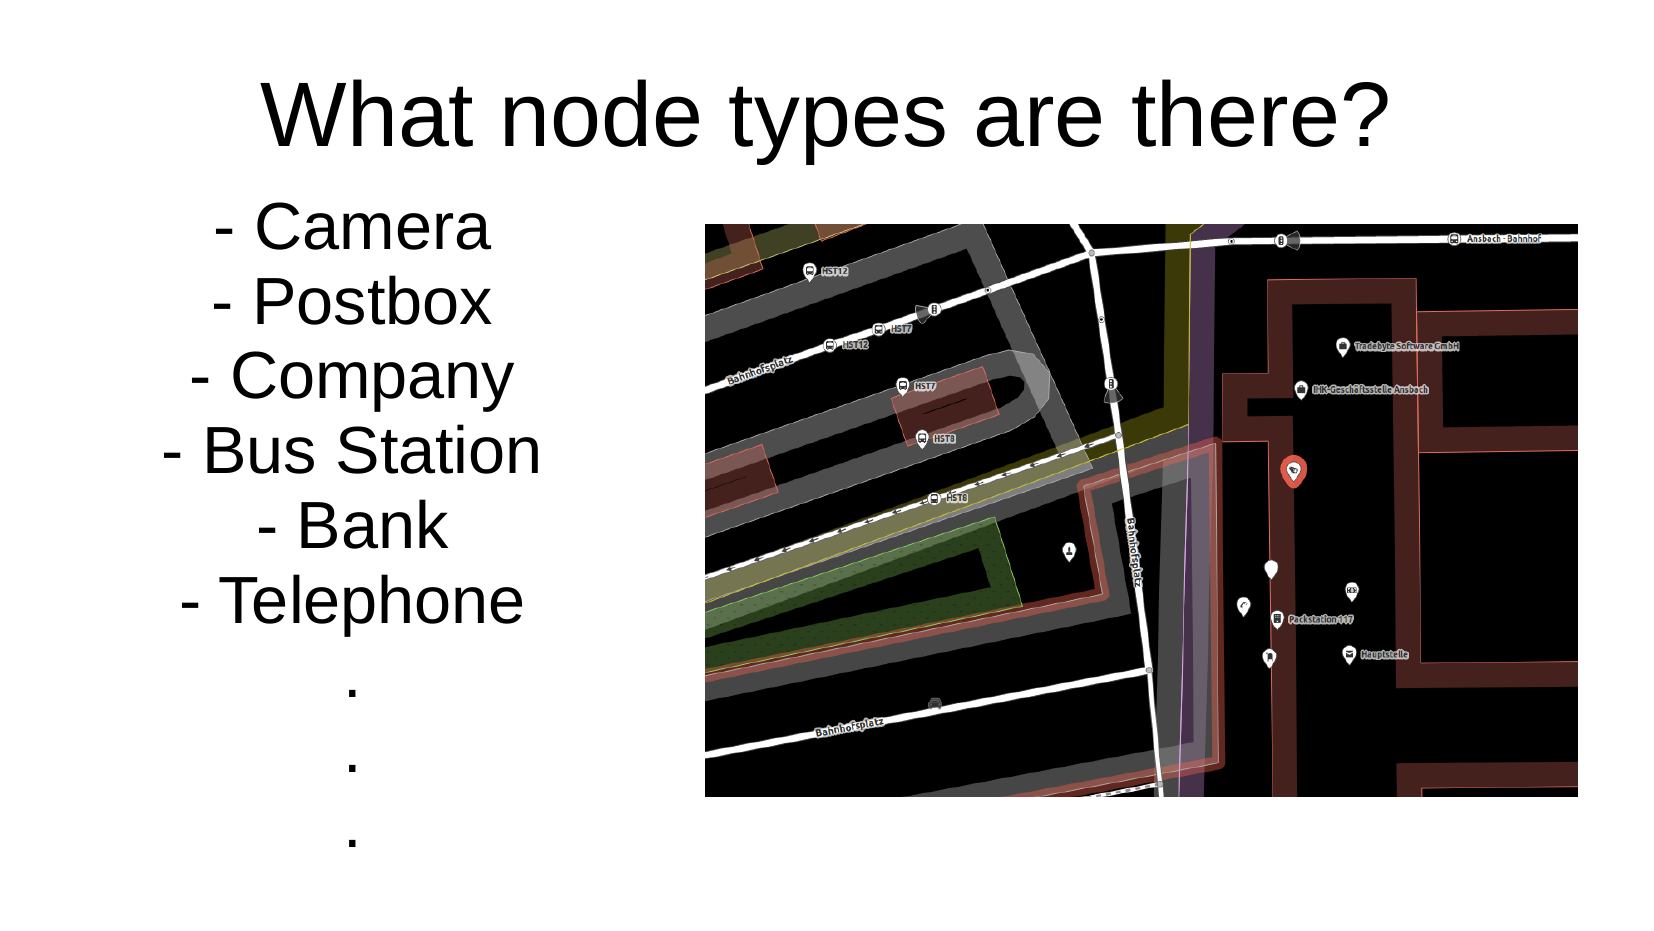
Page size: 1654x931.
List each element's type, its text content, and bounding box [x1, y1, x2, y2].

picture [705, 224, 1578, 797]
subtitle - Camera - Postbox - Company - Bus Station - Bank - Telephone . . . [60, 188, 646, 862]
title What node types are there? [82, 37, 1571, 193]
